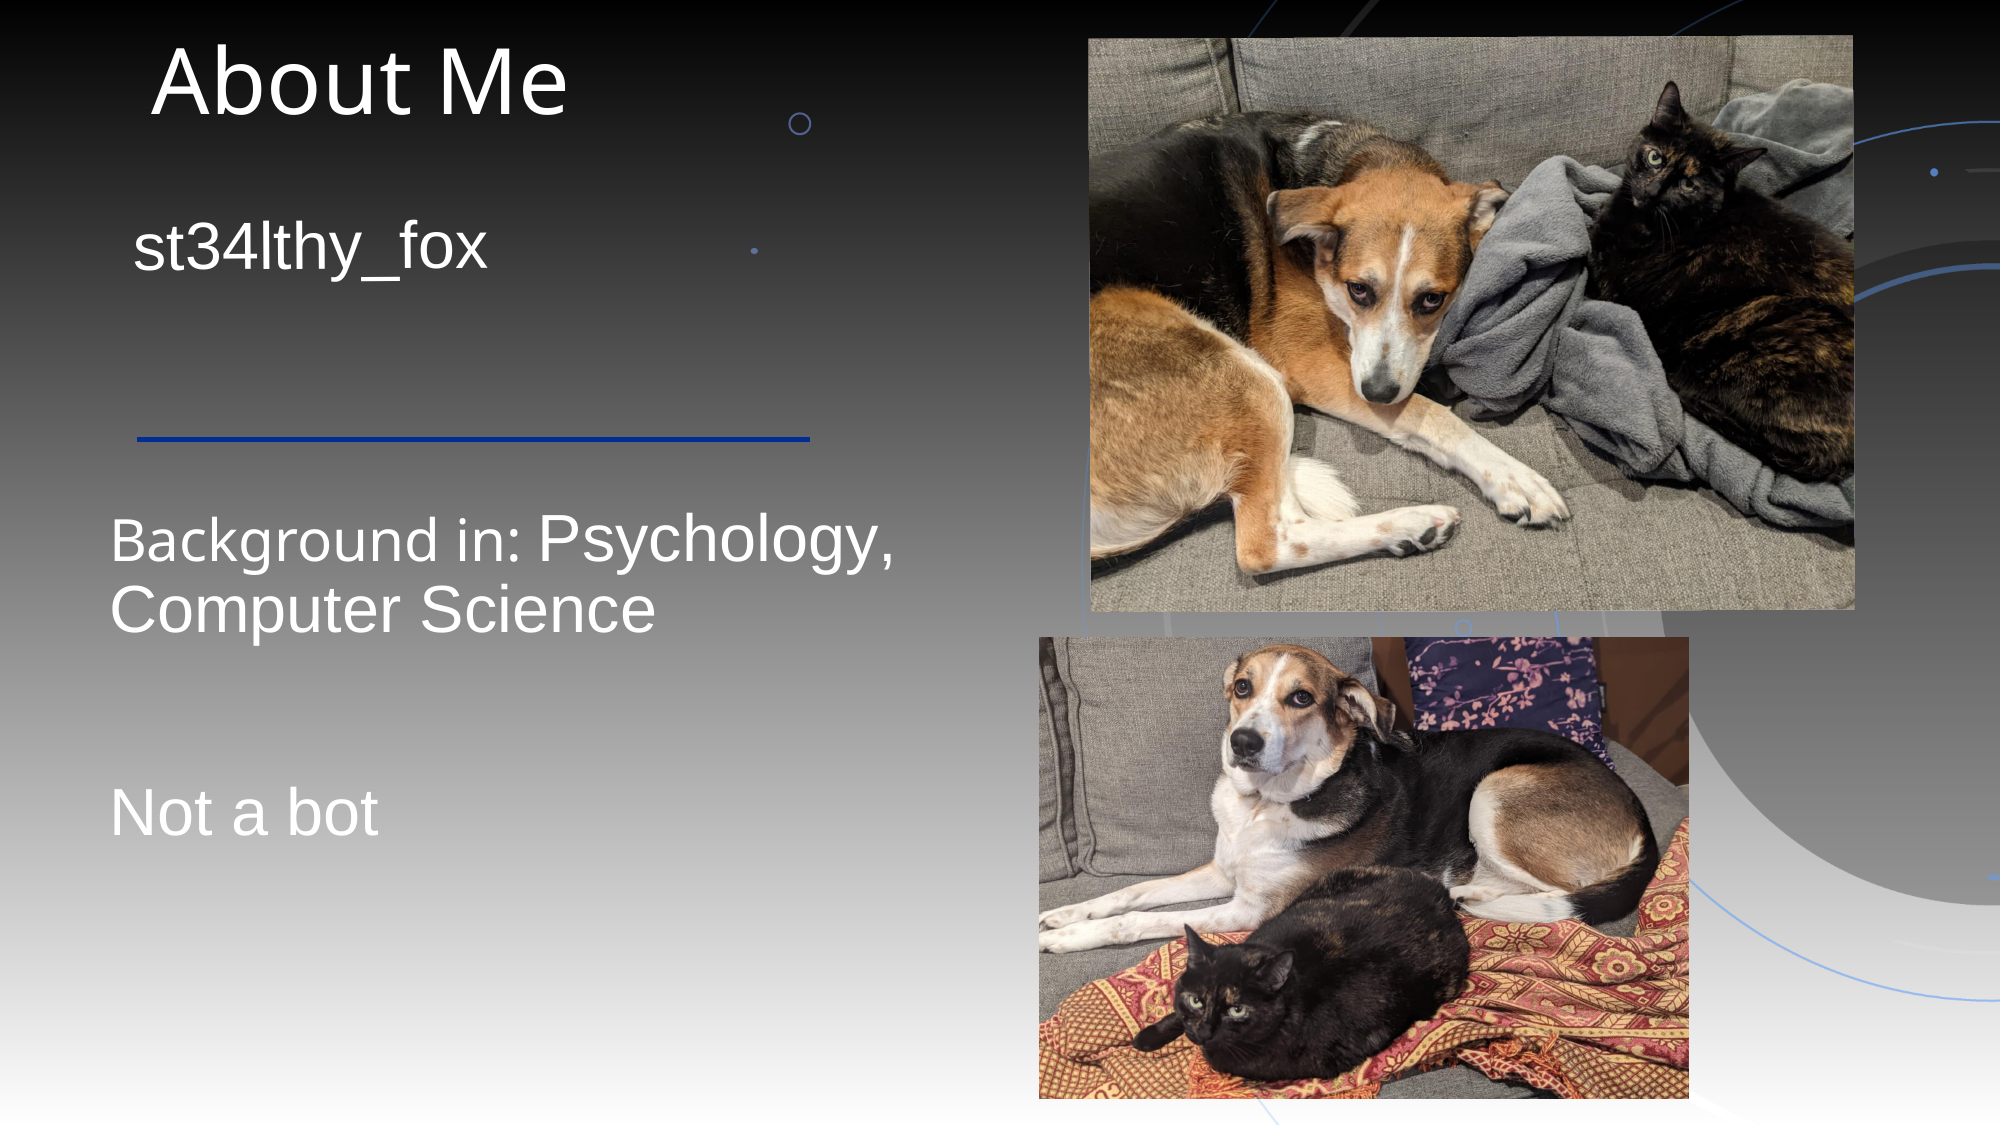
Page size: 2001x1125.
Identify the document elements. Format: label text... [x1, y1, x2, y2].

picture [1039, 0, 2000, 1125]
list st34lthy_fox [47, 200, 774, 658]
title About Me [137, 28, 861, 390]
list Background in: Psychology, Computer Science Not a bot [94, 496, 1220, 948]
